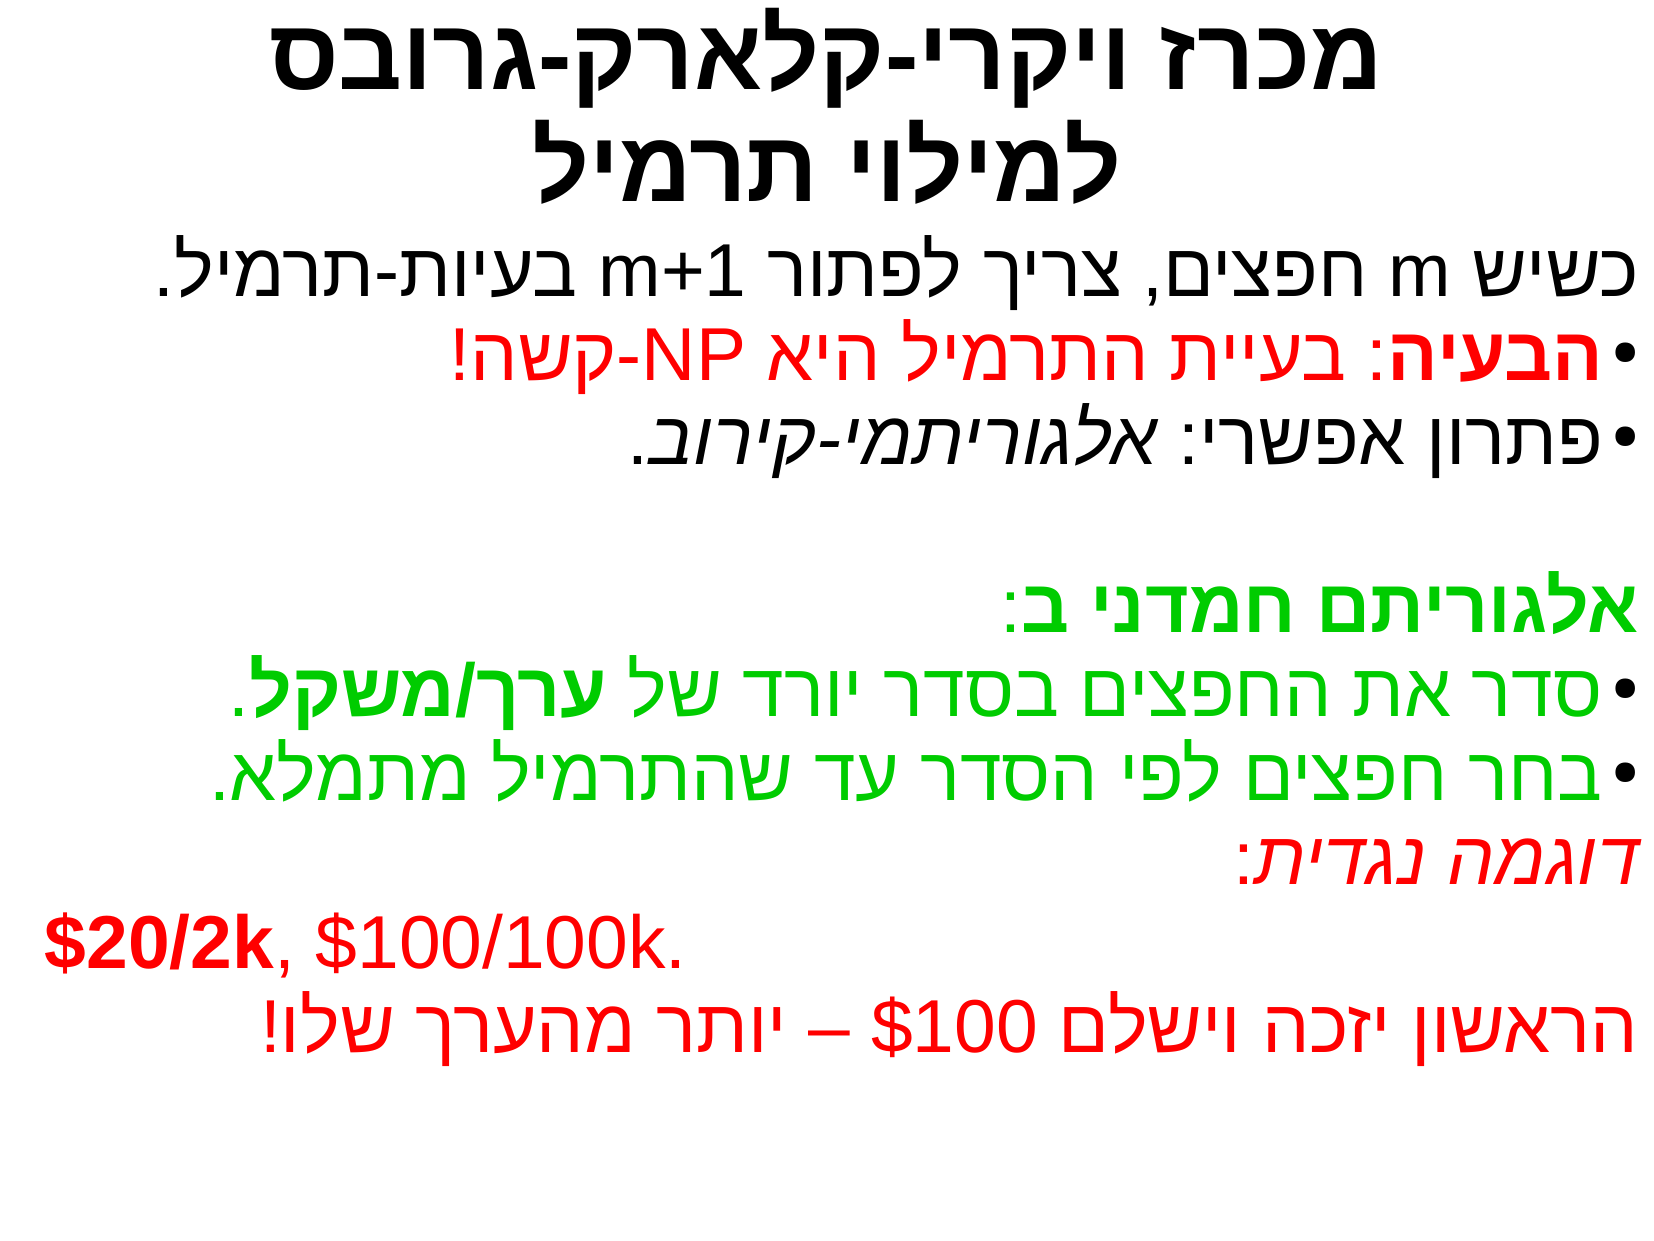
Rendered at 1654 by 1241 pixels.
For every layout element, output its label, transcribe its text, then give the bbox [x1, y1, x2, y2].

title מכרז ויקרי-קלארק-גרובס למילוי תרמיל [0, 0, 1654, 223]
text_box כשיש m חפצים, צריך לפתור 1+m בעיות-תרמיל. הבעיה: בעיית התרמיל היא NP-קשה! פתרון אפשרי: אלגוריתמי-קירוב. אלגוריתם חמדני ב: סדר את החפצים בסדר יורד של ערך/משקל. בחר חפצים לפי הסדר עד שהתרמיל מתמלא. דוגמה נגדית: $20/2k, $100/100k. הראשון יזכה וישלם $100 – יותר מהערך שלו! [30, 221, 1654, 1169]
